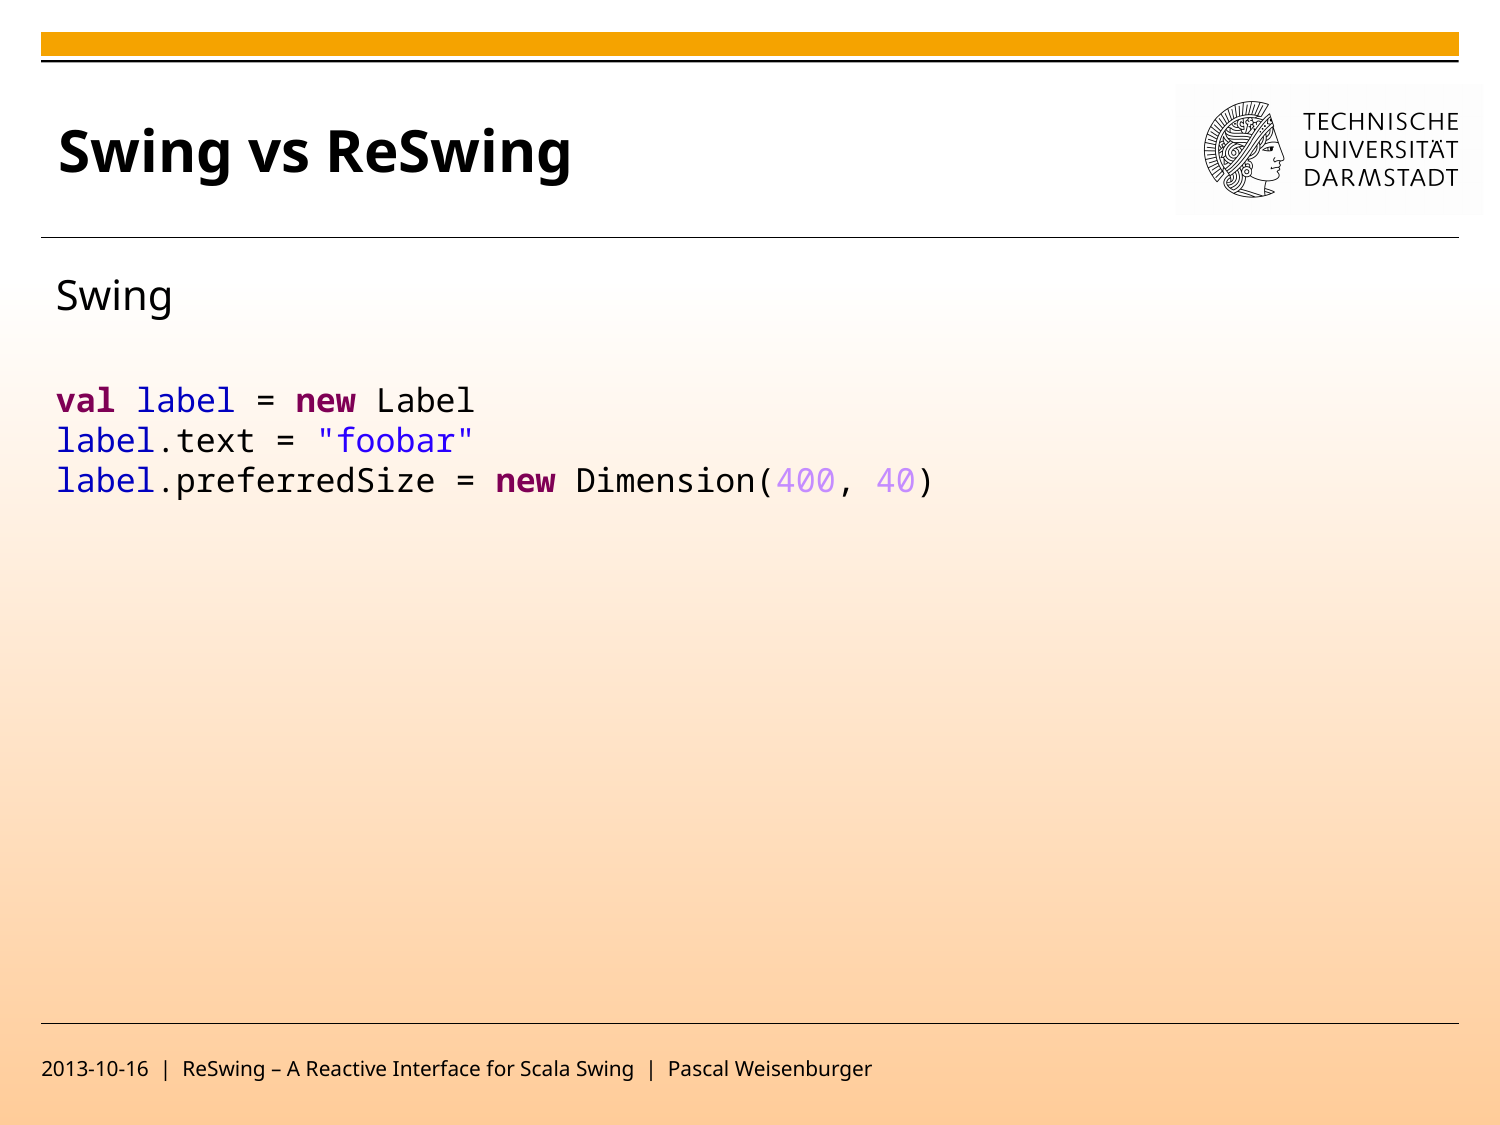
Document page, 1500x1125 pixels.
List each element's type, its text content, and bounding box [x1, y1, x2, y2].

title Swing vs ReSwing [58, 80, 1187, 218]
picture [1187, 84, 1484, 215]
list Swing val label = new Label label.text = "foobar" label.preferredSize = new Dimension(400, 40) [41, 261, 1459, 1000]
